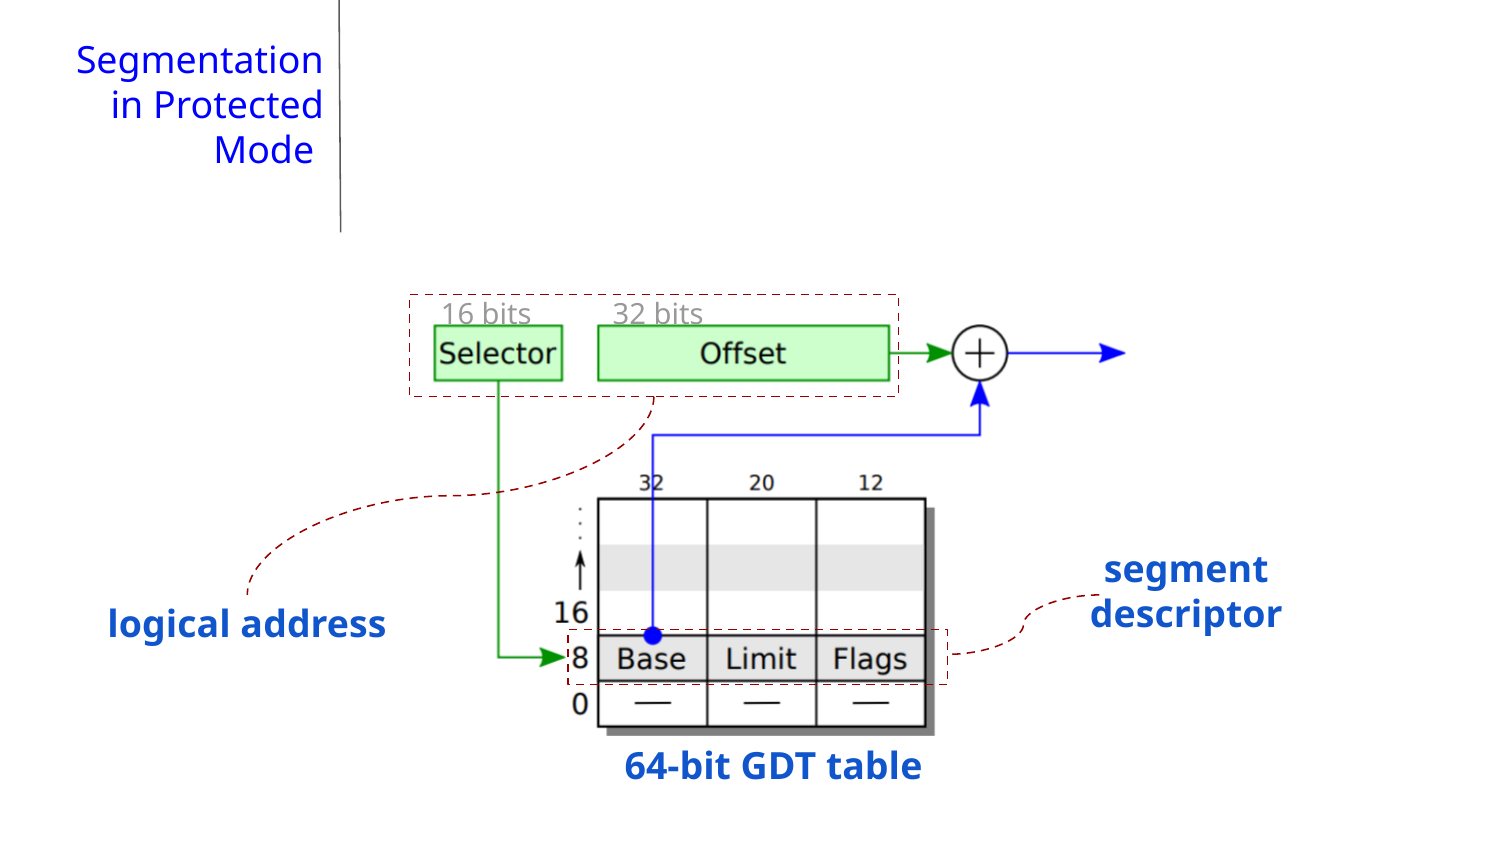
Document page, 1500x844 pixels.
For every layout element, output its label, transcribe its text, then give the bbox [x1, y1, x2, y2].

text_box logical address [8, 594, 486, 650]
picture [428, 319, 1138, 737]
text_box 32 bits [597, 294, 721, 332]
text_box segment descriptor [1044, 562, 1328, 618]
text_box Segmentation in Protected Mode [0, 0, 339, 208]
text_box 16 bits [425, 294, 549, 332]
picture [1096, 618, 1105, 623]
text_box 64-bit GDT table [535, 736, 1012, 792]
